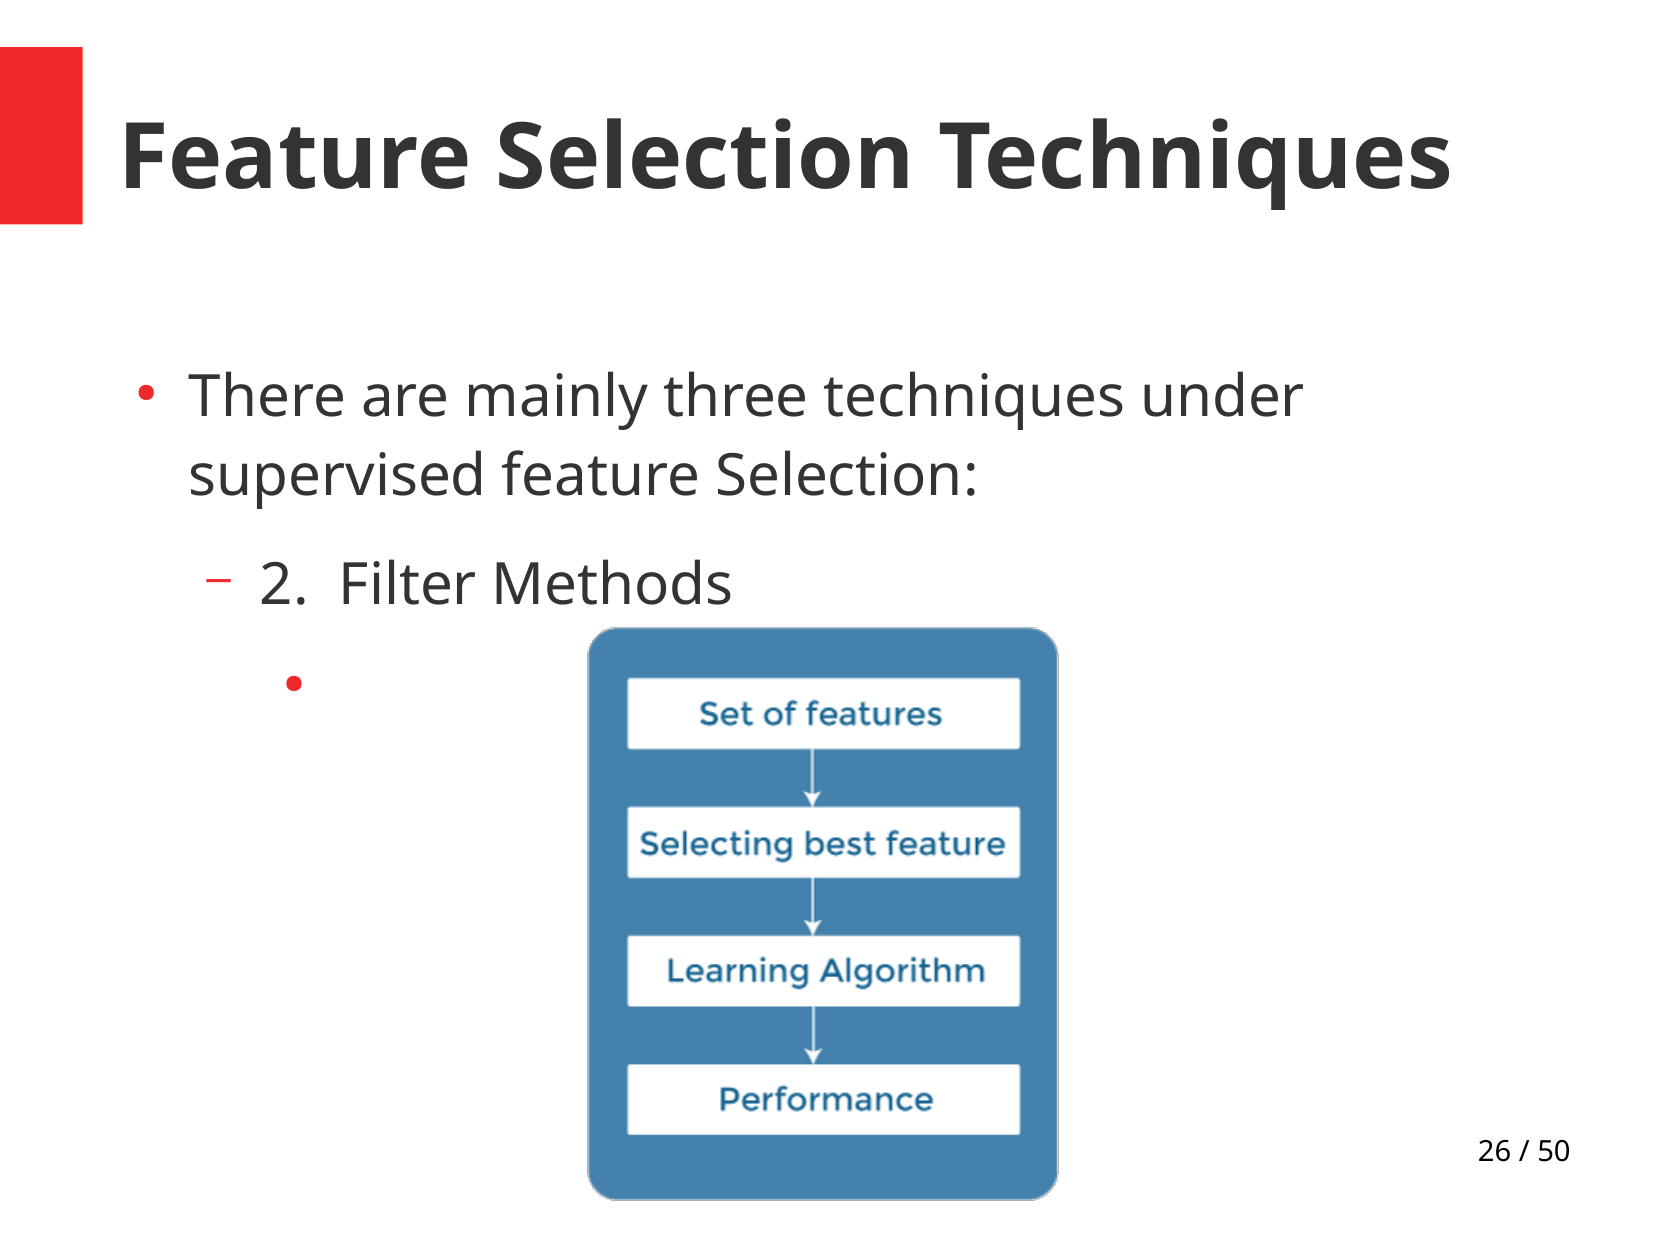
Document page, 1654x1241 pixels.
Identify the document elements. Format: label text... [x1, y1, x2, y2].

picture [555, 603, 1087, 1229]
list There are mainly three techniques under supervised feature Selection: 2. Filter Methods [118, 354, 1536, 1074]
title Feature Selection Techniques [118, 49, 1571, 257]
